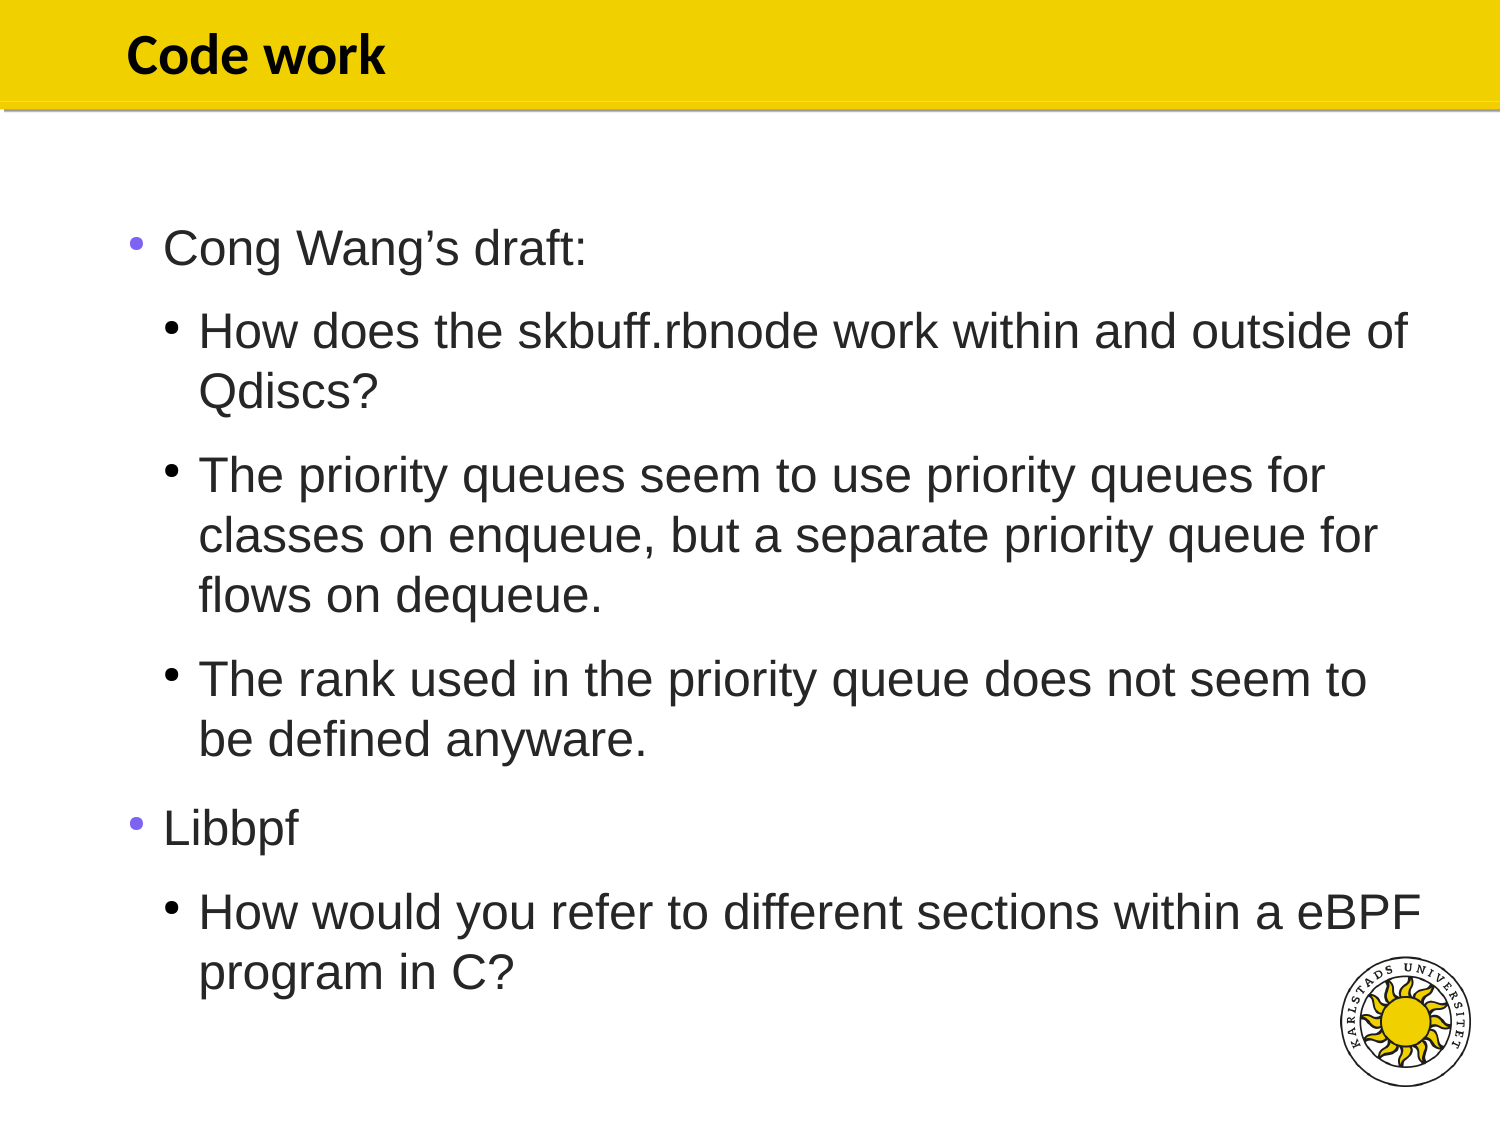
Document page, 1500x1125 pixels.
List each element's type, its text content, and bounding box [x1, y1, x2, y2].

picture [1340, 948, 1471, 1095]
list Cong Wang’s draft: How does the skbuff.rbnode work within and outside of Qdiscs? The priority queues seem to use priority queues for classes on enqueue, but a separate priority queue for flows on dequeue. The rank used in the priority queue does not seem to be defined anyware. Libbpf How would you refer to different sections within a eBPF program in C? [112, 137, 1441, 991]
title Code work [112, 0, 1388, 102]
